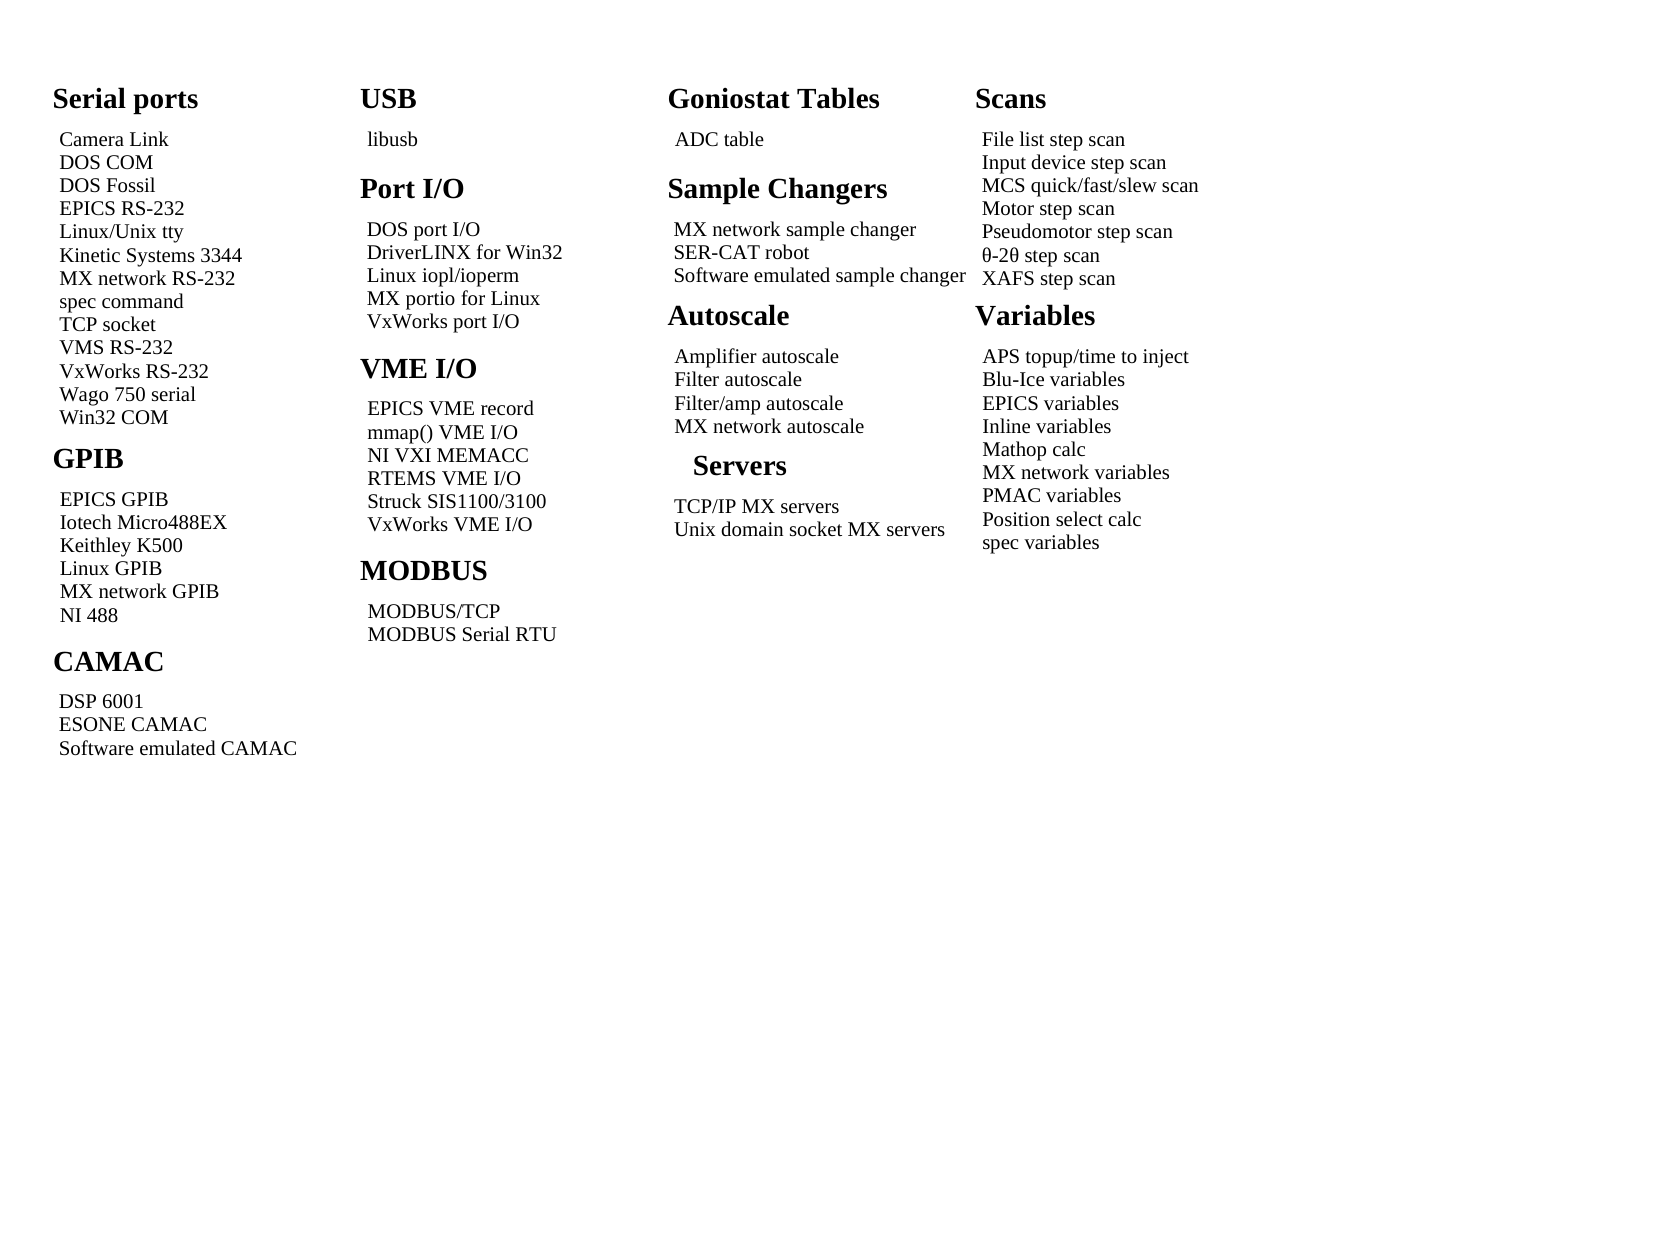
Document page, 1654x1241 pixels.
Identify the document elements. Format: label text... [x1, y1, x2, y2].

text_box Servers [692, 449, 788, 483]
text_box Autoscale [667, 299, 790, 333]
text_box Sample Changers [667, 172, 889, 205]
text_box libusb [367, 127, 419, 151]
text_box File list step scan Input device step scan MCS quick/fast/slew scan Motor step scan Pseudomotor step scan θ-2θ step scan XAFS step scan [981, 127, 1200, 291]
text_box APS topup/time to inject Blu-Ice variables EPICS variables Inline variables Mathop calc MX network variables PMAC variables Position select calc spec variables [982, 345, 1190, 555]
text_box CAMAC [53, 645, 165, 678]
text_box Camera Link DOS COM DOS Fossil EPICS RS-232 Linux/Unix tty Kinetic Systems 3344 MX network RS-232 spec command TCP socket VMS RS-232 VxWorks RS-232 Wago 750 serial Win32 COM [59, 127, 243, 430]
text_box USB [360, 82, 417, 116]
text_box ADC table [674, 127, 765, 151]
text_box DSP 6001 ESONE CAMAC Software emulated CAMAC [58, 690, 298, 760]
text_box Port I/O [359, 172, 466, 205]
text_box VME I/O [359, 352, 478, 386]
text_box MODBUS [360, 554, 489, 588]
text_box Variables [974, 299, 1096, 333]
text_box GPIB [52, 442, 125, 475]
text_box TCP/IP MX servers Unix domain socket MX servers [674, 495, 946, 542]
text_box EPICS VME record mmap() VME I/O NI VXI MEMACC RTEMS VME I/O Struck SIS1100/3100 VxWorks VME I/O [367, 397, 547, 537]
text_box MODBUS/TCP MODBUS Serial RTU [367, 599, 558, 647]
text_box Serial ports [52, 82, 199, 116]
text_box Goniostat Tables [667, 82, 881, 116]
text_box Scans [974, 82, 1047, 116]
text_box MX network sample changer SER-CAT robot Software emulated sample changer [673, 217, 967, 288]
text_box DOS port I/O DriverLINX for Win32 Linux iopl/ioperm MX portio for Linux VxWorks port I/O [366, 217, 564, 334]
text_box Amplifier autoscale Filter autoscale Filter/amp autoscale MX network autoscale [674, 345, 865, 438]
text_box EPICS GPIB Iotech Micro488EX Keithley K500 Linux GPIB MX network GPIB NI 488 [59, 487, 228, 627]
